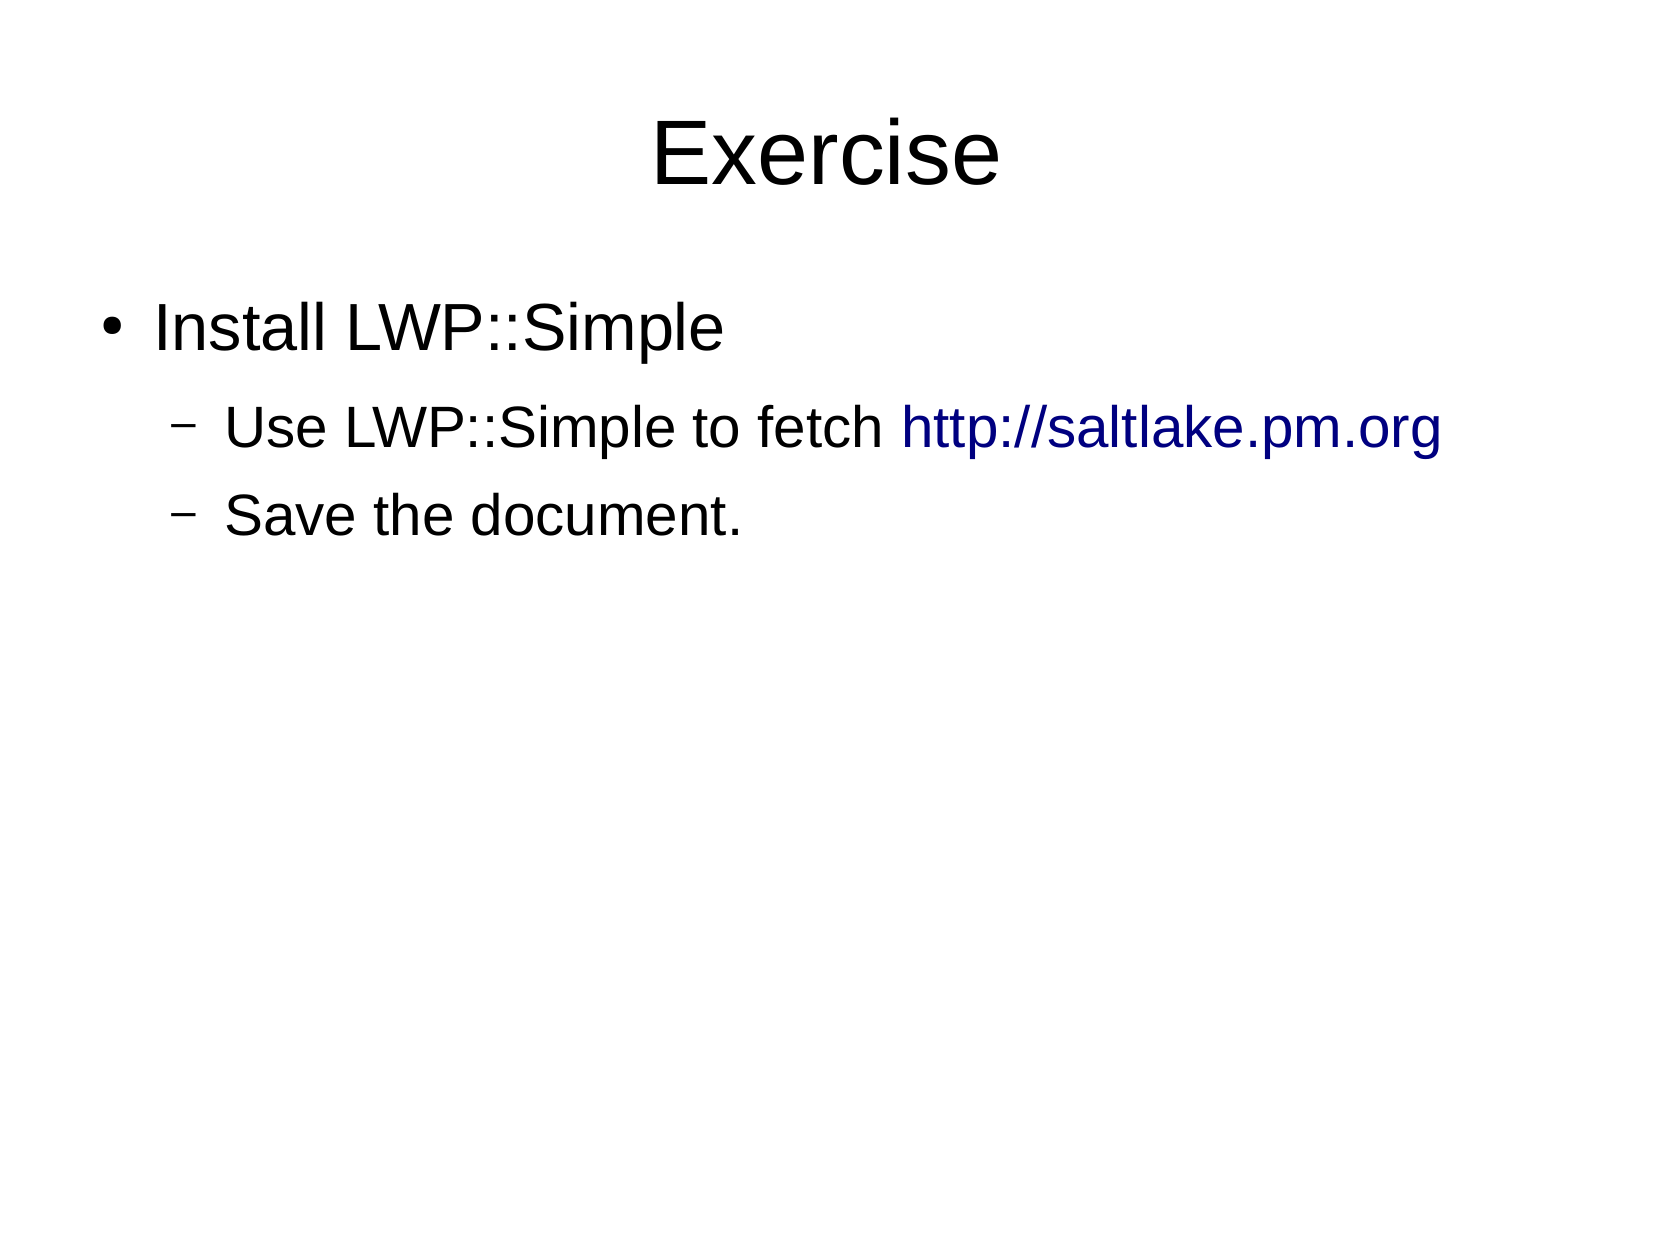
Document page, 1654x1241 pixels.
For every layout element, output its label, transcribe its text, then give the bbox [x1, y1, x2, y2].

list Install LWP::Simple Use LWP::Simple to fetch http://saltlake.pm.org Save the document. [82, 290, 1571, 1010]
title Exercise [82, 49, 1571, 257]
